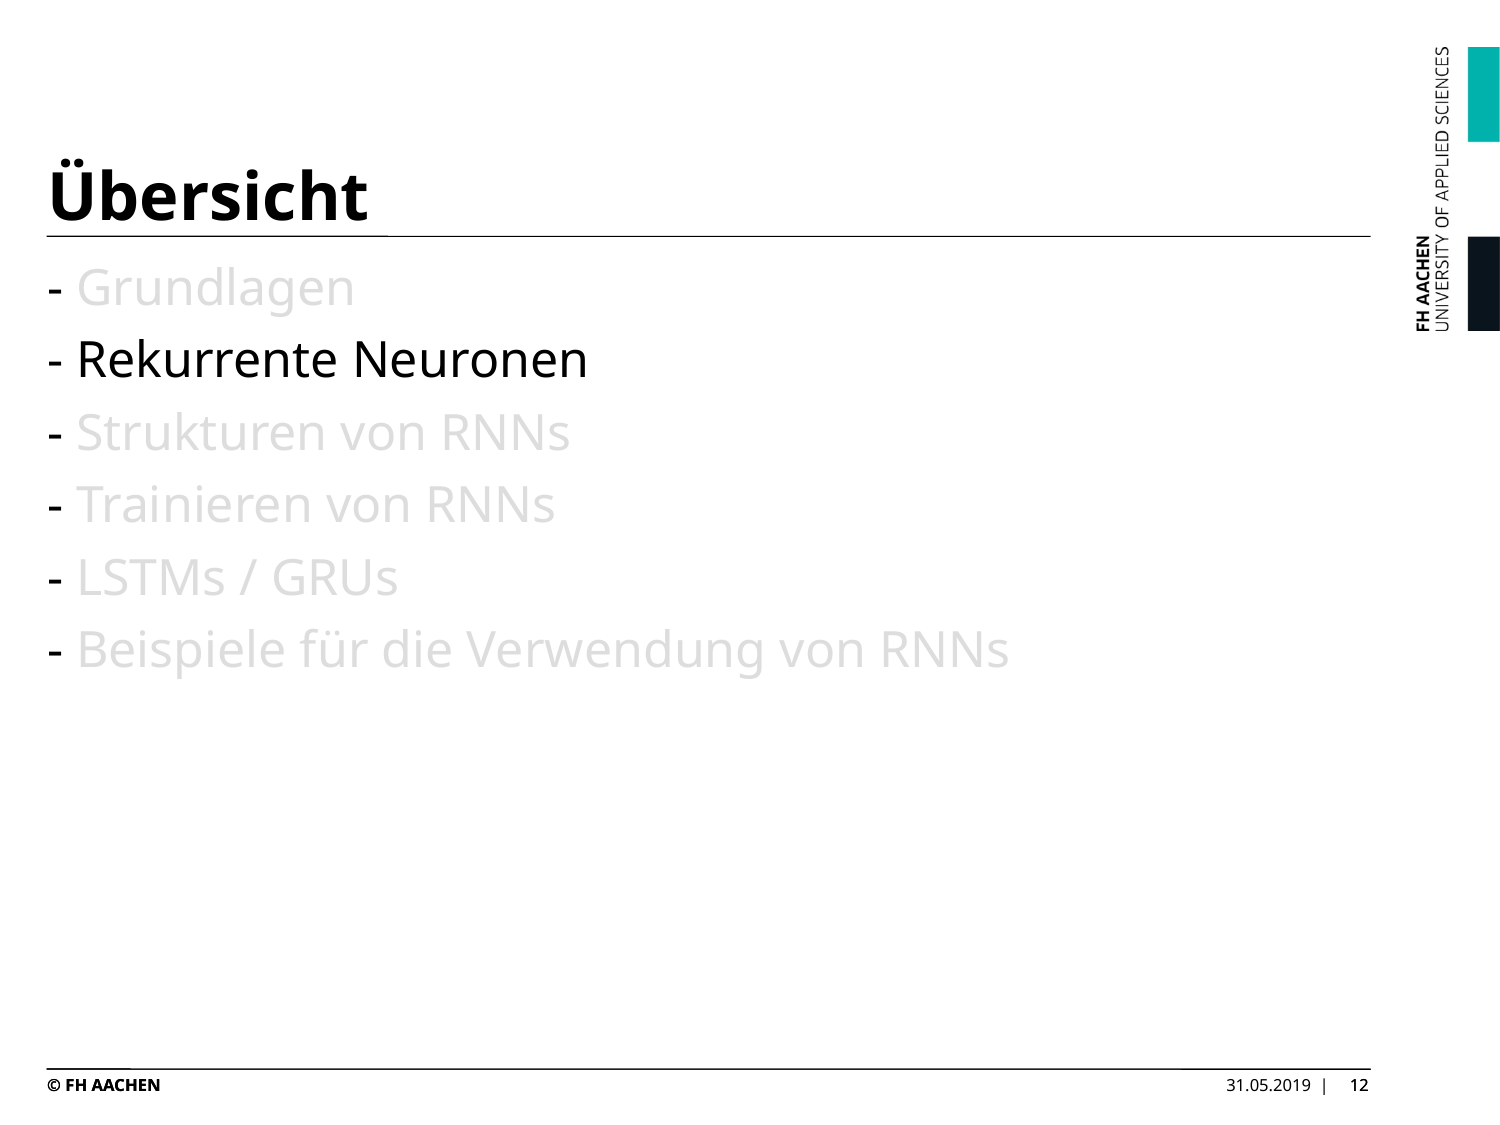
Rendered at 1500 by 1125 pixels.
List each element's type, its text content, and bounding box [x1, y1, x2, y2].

picture [1404, 47, 1500, 331]
text_box <Foliennummer> [1319, 1074, 1369, 1095]
text_box © FH AACHEN [47, 1074, 988, 1095]
title Übersicht [47, 153, 1371, 237]
list - Grundlagen - Rekurrente Neuronen - Strukturen von RNNs - Trainieren von RNNs - LSTMs / GRUs - Beispiele für die Verwendung von RNNs [47, 255, 1371, 1047]
